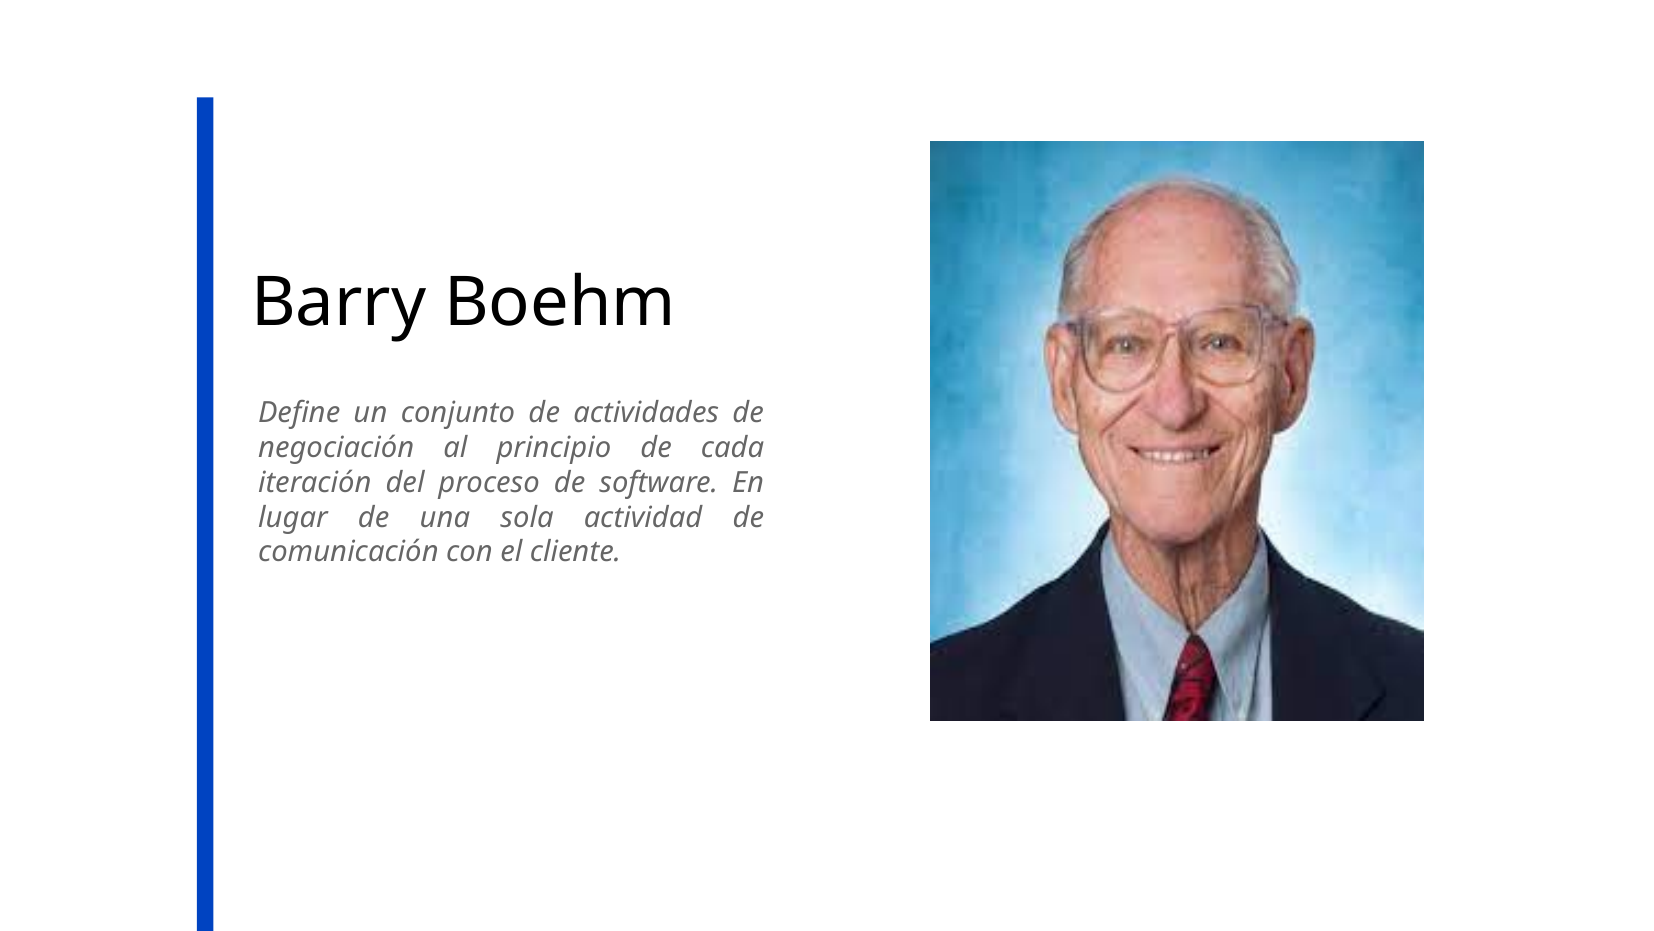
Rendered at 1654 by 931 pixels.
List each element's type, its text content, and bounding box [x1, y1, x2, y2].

picture [930, 141, 1424, 721]
title Barry Boehm [236, 220, 721, 355]
subtitle Define un conjunto de actividades de negociación al principio de cada iteración del proceso de software. En lugar de una sola actividad de comunicación con el cliente. [243, 377, 780, 613]
